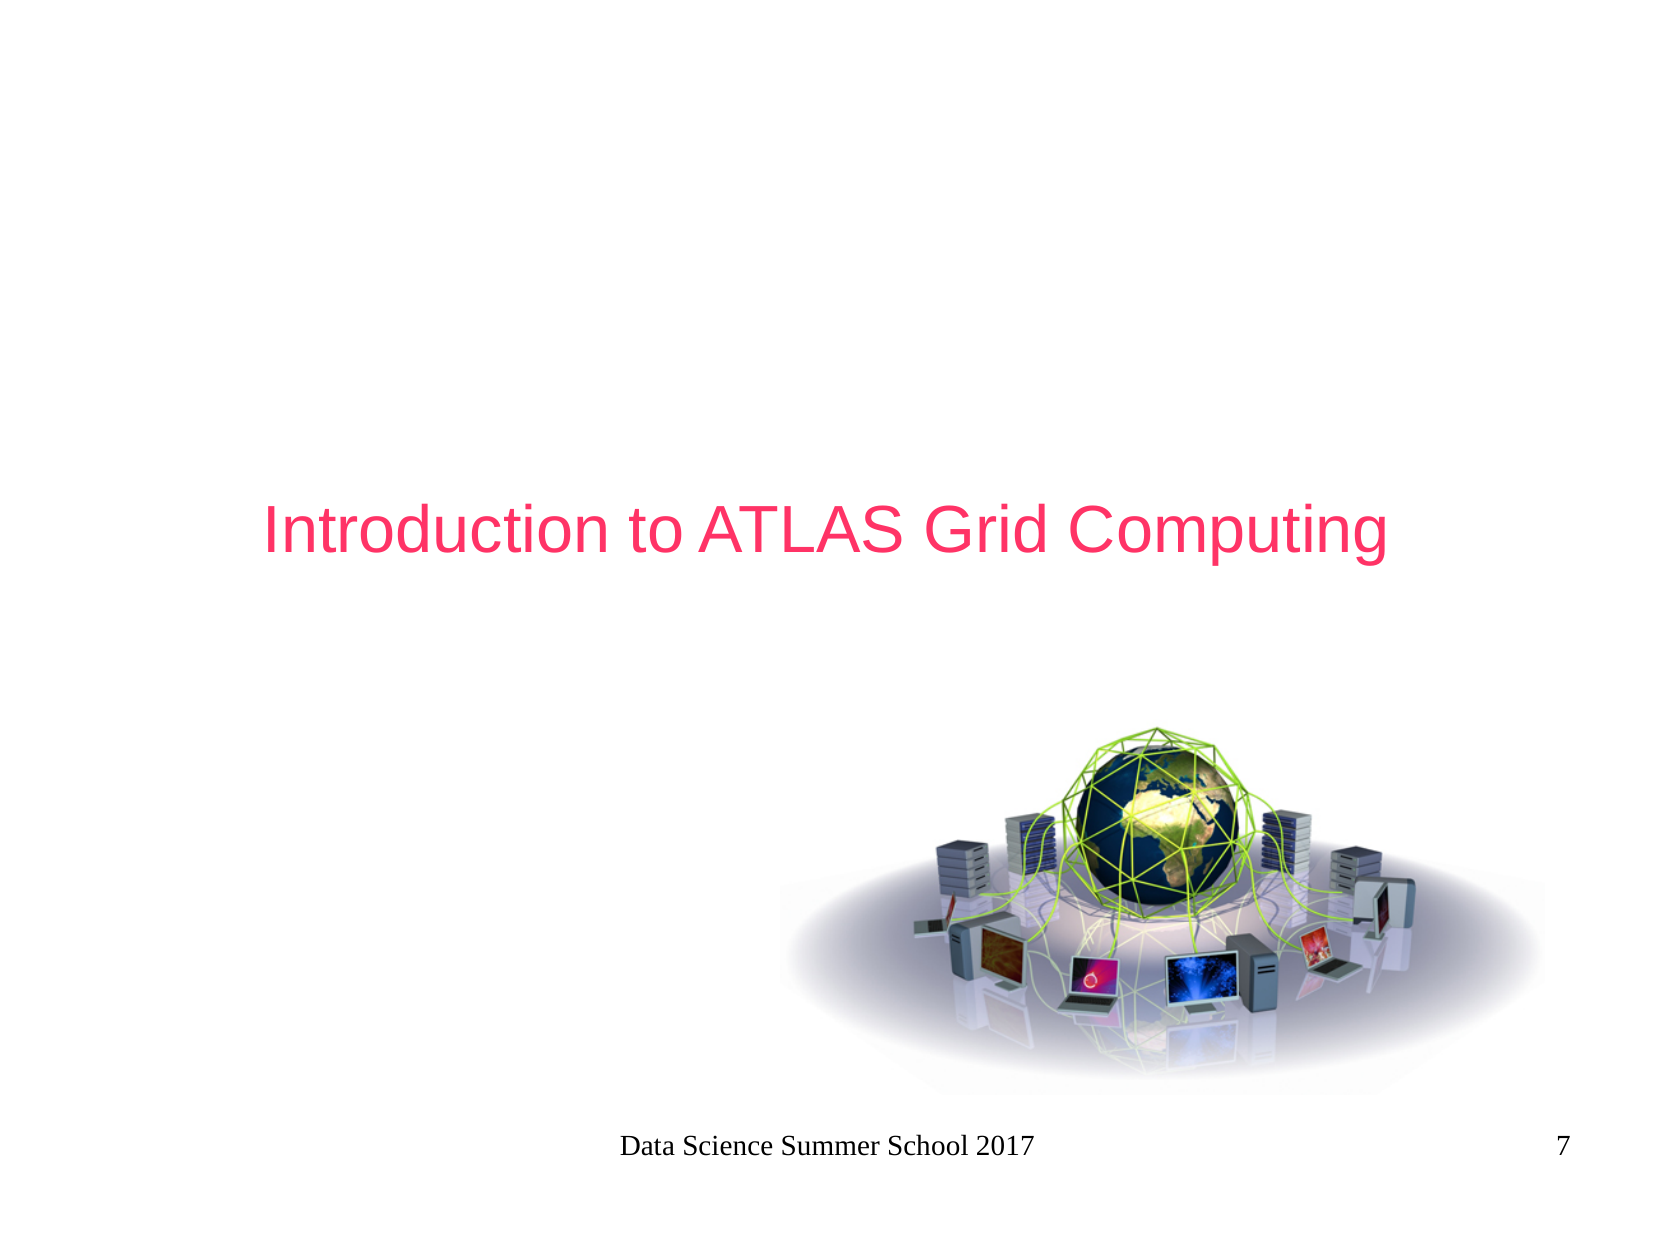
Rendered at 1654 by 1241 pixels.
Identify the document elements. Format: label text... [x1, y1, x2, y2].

subtitle Introduction to ATLAS Grid Computing [82, 49, 1571, 1010]
picture [780, 719, 1545, 1096]
